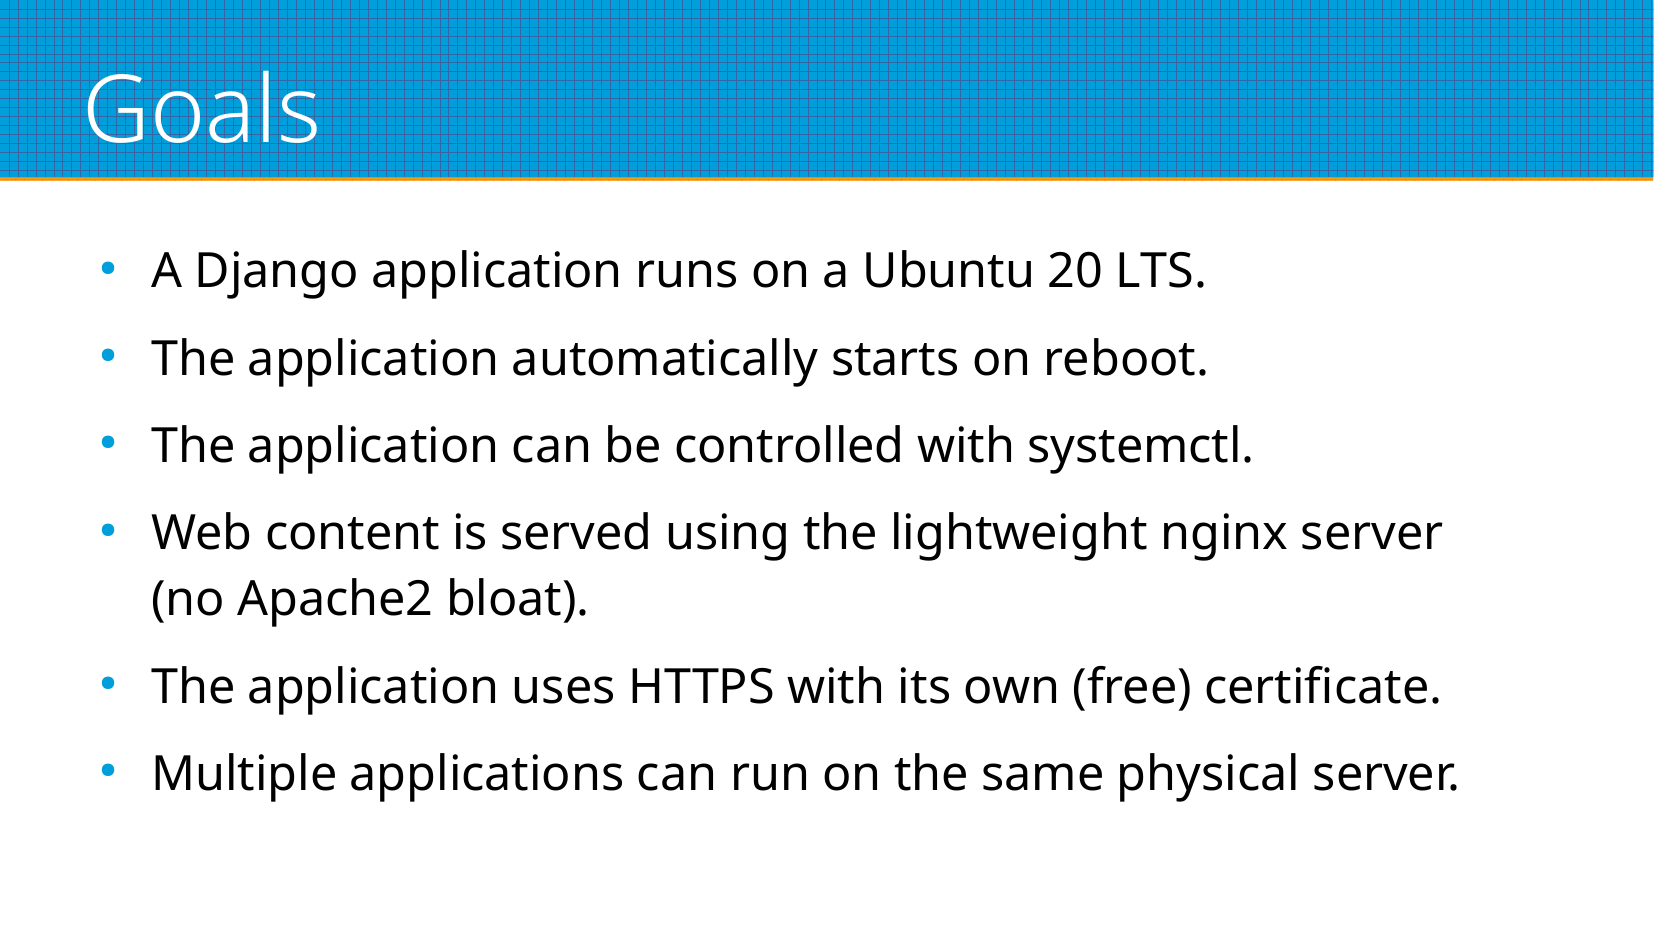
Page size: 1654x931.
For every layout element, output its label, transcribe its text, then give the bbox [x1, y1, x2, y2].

title Goals [82, 14, 1571, 171]
list A Django application runs on a Ubuntu 20 LTS. The application automatically starts on reboot. The application can be controlled with systemctl. Web content is served using the lightweight nginx server (no Apache2 bloat). The application uses HTTPS with its own (free) certificate. Multiple applications can run on the same physical server. [82, 236, 1563, 811]
